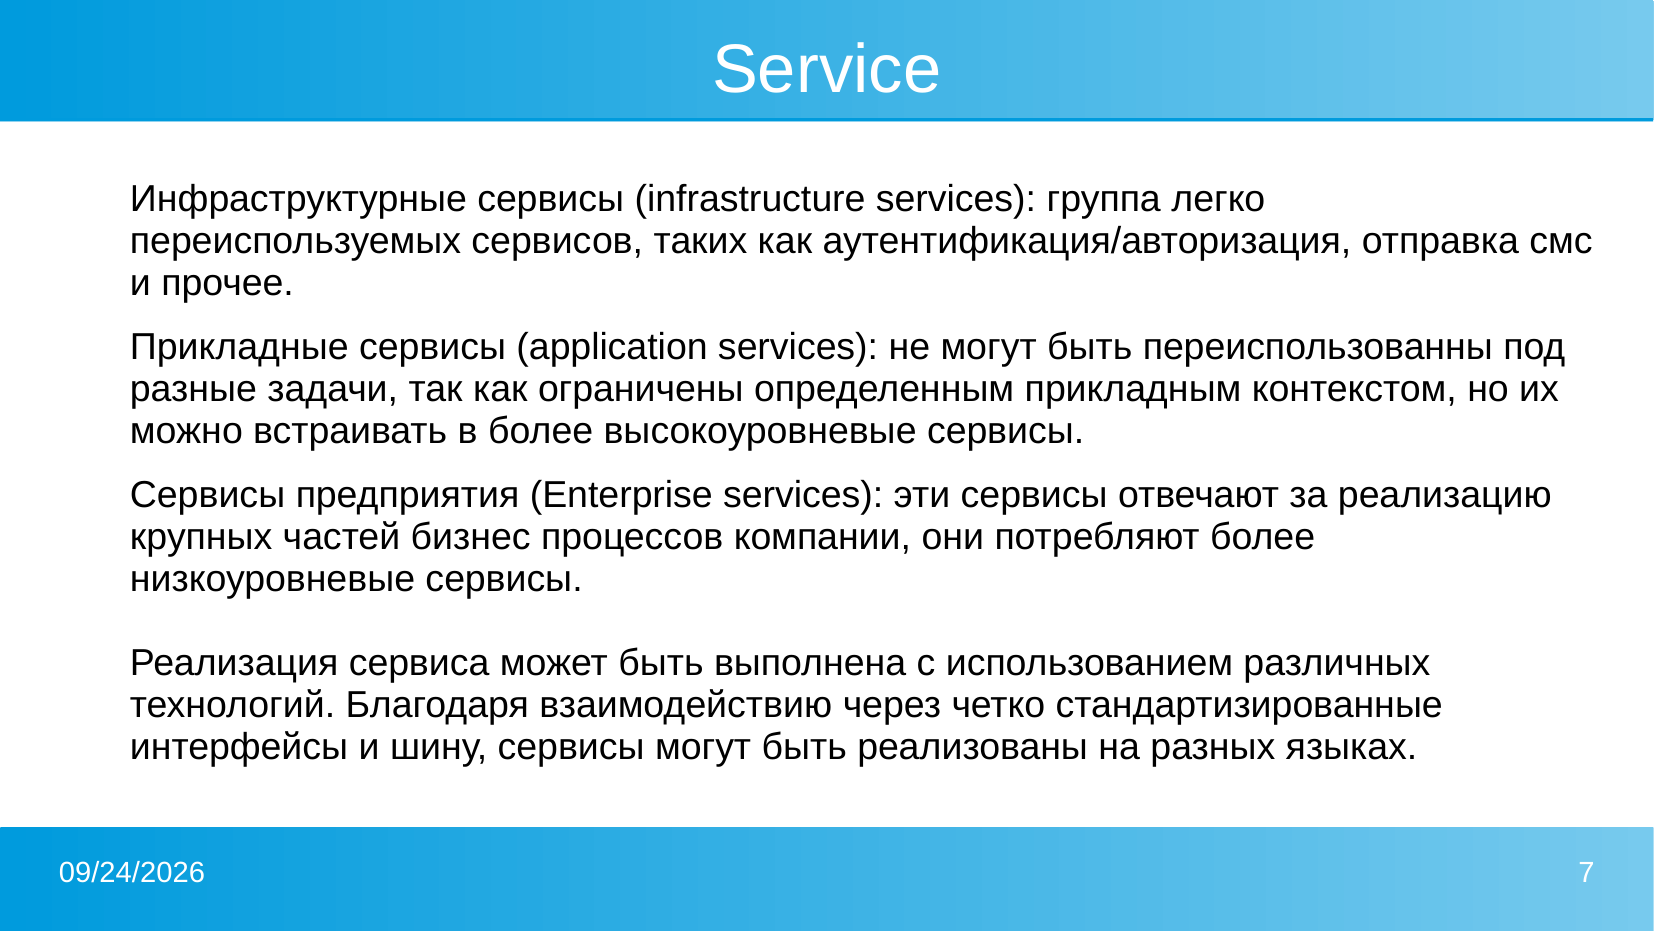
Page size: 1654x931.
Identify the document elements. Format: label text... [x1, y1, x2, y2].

title Service [59, 29, 1595, 108]
list Инфраструктурные сервисы (infrastructure services): группа легко переиспользуемых сервисов, таких как аутентификация/авторизация, отправка смс и прочее. Прикладные сервисы (application services): не могут быть переиспользованны под разные задачи, так как ограничены определенным прикладным контекстом, но их можно встраивать в более высокоуровневые сервисы. Сервисы предприятия (Enterprise services): эти сервисы отвечают за реализацию крупных частей бизнес процессов компании, они потребляют более низкоуровневые сервисы. Реализация сервиса может быть выполнена с использованием различных технологий. Благодаря взаимодействию через четко стандартизированные интерфейсы и шину, сервисы могут быть реализованы на разных языках. [59, 177, 1595, 768]
